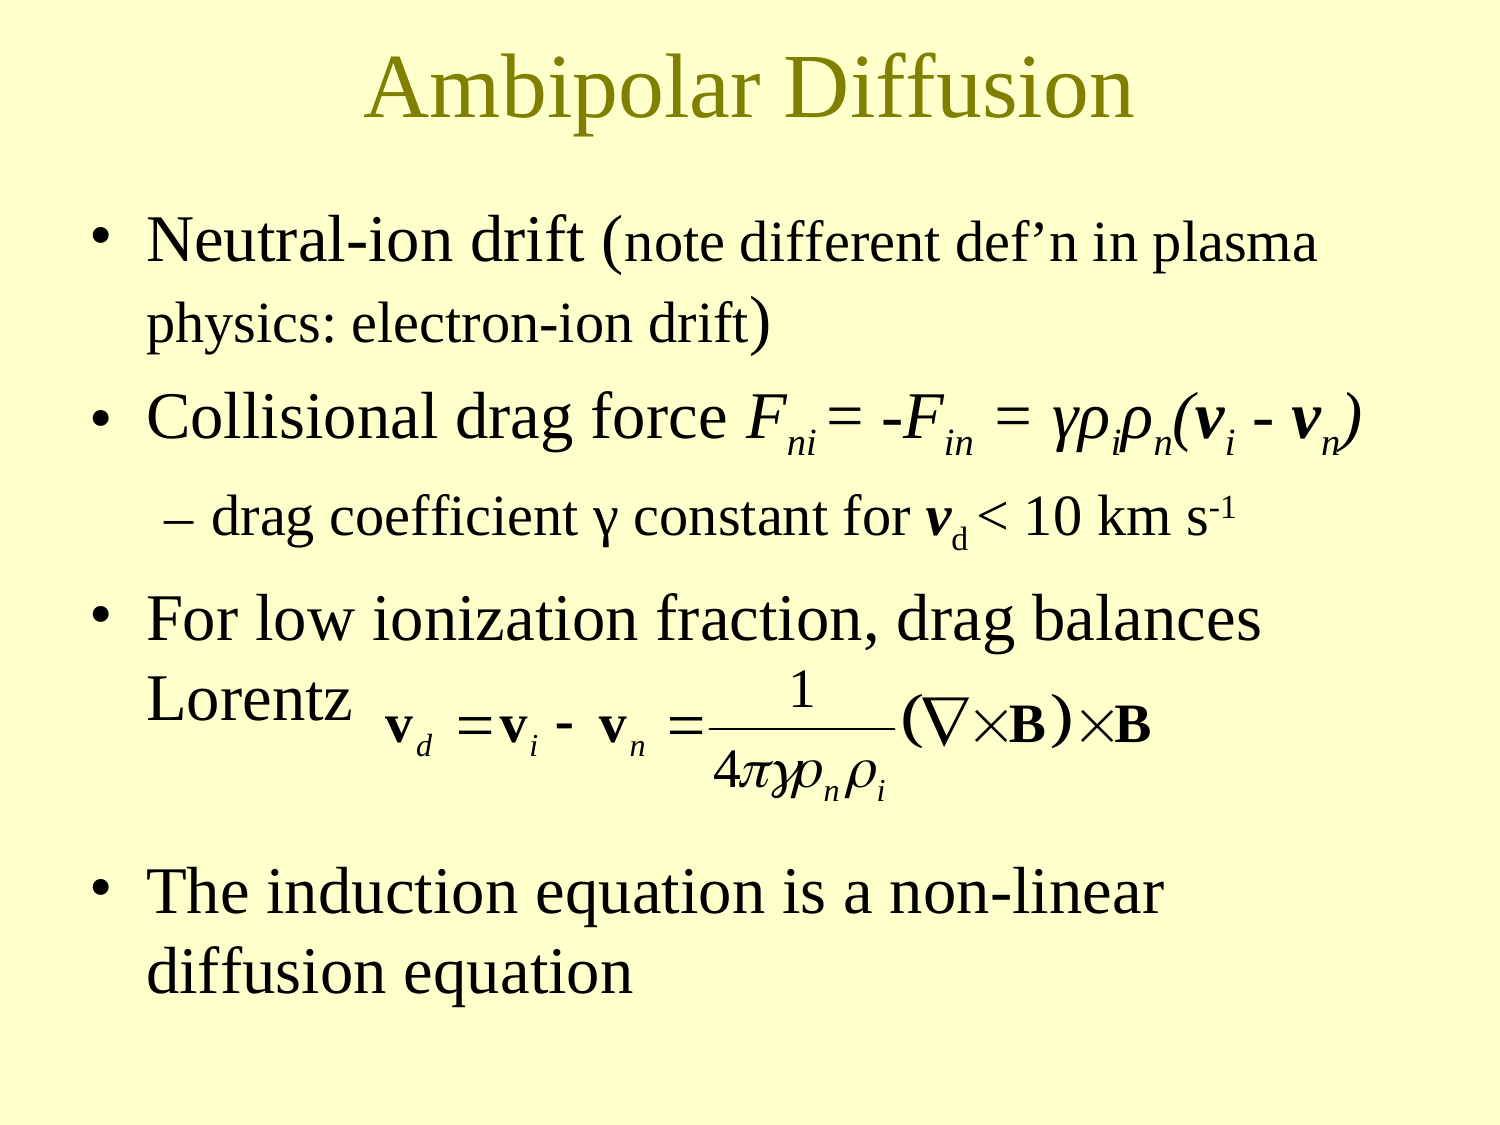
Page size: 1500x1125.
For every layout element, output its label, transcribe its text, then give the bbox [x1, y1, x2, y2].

list Neutral-ion drift (note different def’n in plasma physics: electron-ion drift) Collisional drag force Fni = -Fin = γρiρn(vi - vn) drag coefficient γ constant for vd < 10 km s-1 For low ionization fraction, drag balances Lorentz The induction equation is a non-linear diffusion equation [75, 187, 1438, 1026]
title Ambipolar Diffusion [112, 12, 1388, 150]
chart [375, 654, 1163, 813]
